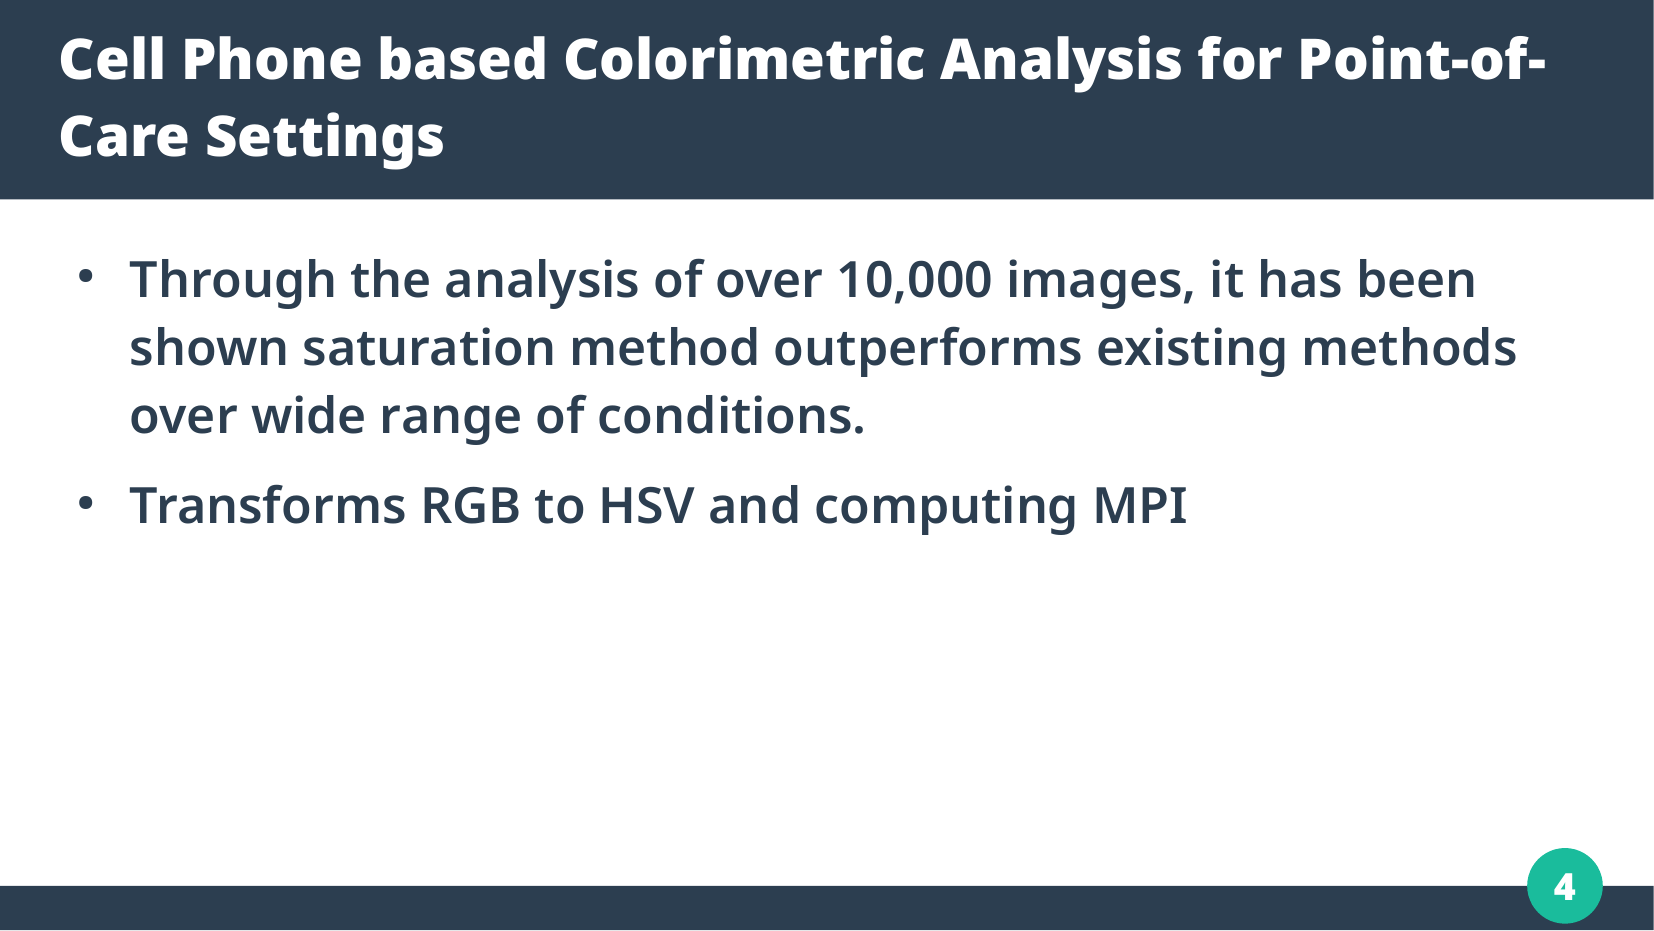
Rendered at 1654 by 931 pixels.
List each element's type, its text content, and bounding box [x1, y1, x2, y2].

list Through the analysis of over 10,000 images, it has been shown saturation method outperforms existing methods over wide range of conditions. Transforms RGB to HSV and computing MPI [59, 243, 1595, 864]
title Cell Phone based Colorimetric Analysis for Point-of-Care Settings [59, 37, 1595, 155]
